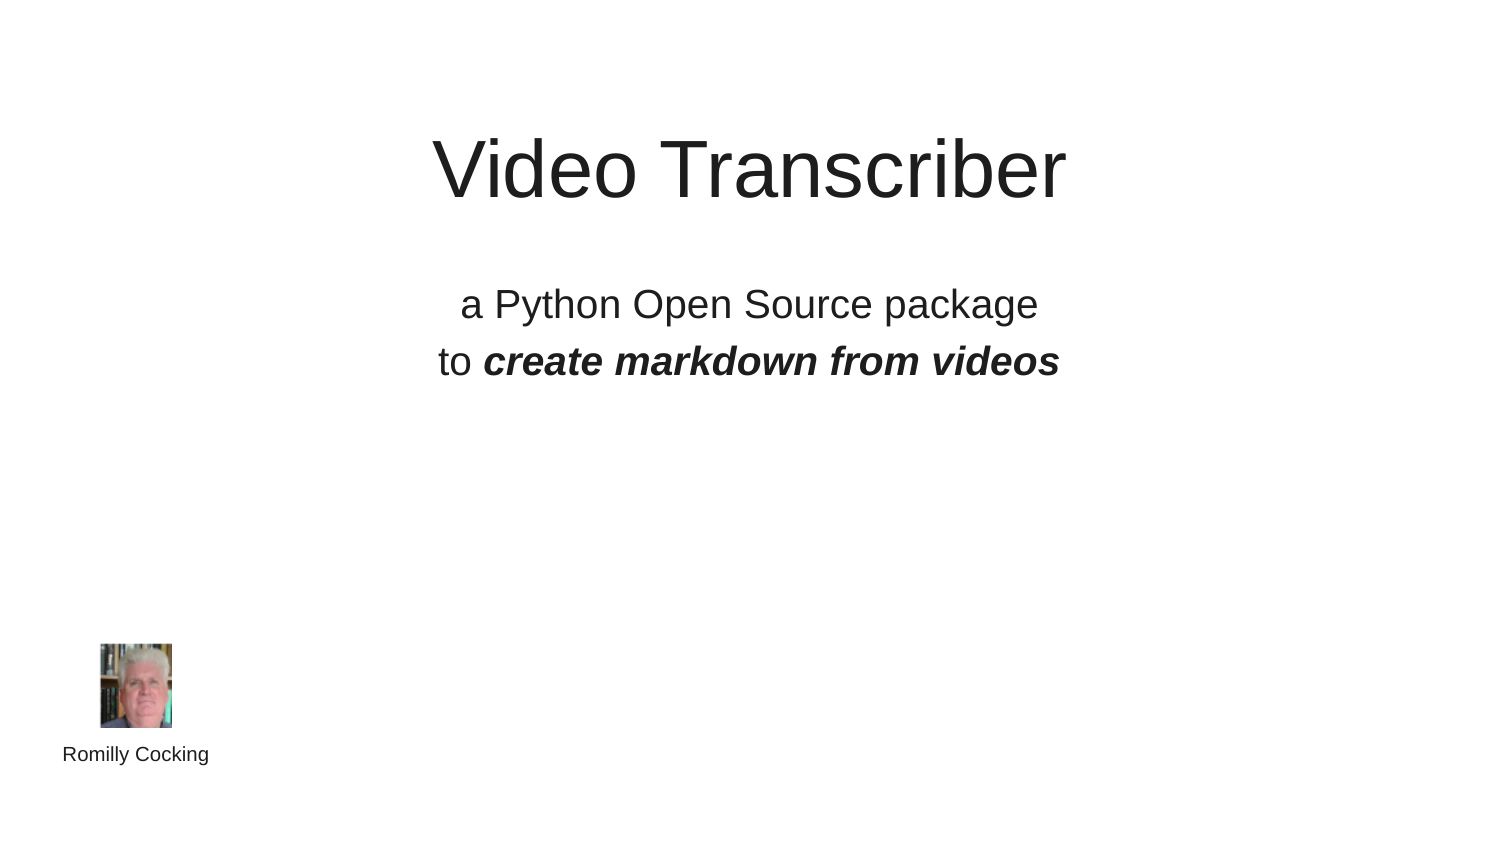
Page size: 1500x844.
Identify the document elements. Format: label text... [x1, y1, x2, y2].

text_box Romilly Cocking [62, 736, 211, 766]
text_box Video Transcriber [426, 132, 1074, 214]
text_box a Python Open Source package to create markdown from videos [155, 269, 1345, 327]
picture [62, 618, 172, 728]
